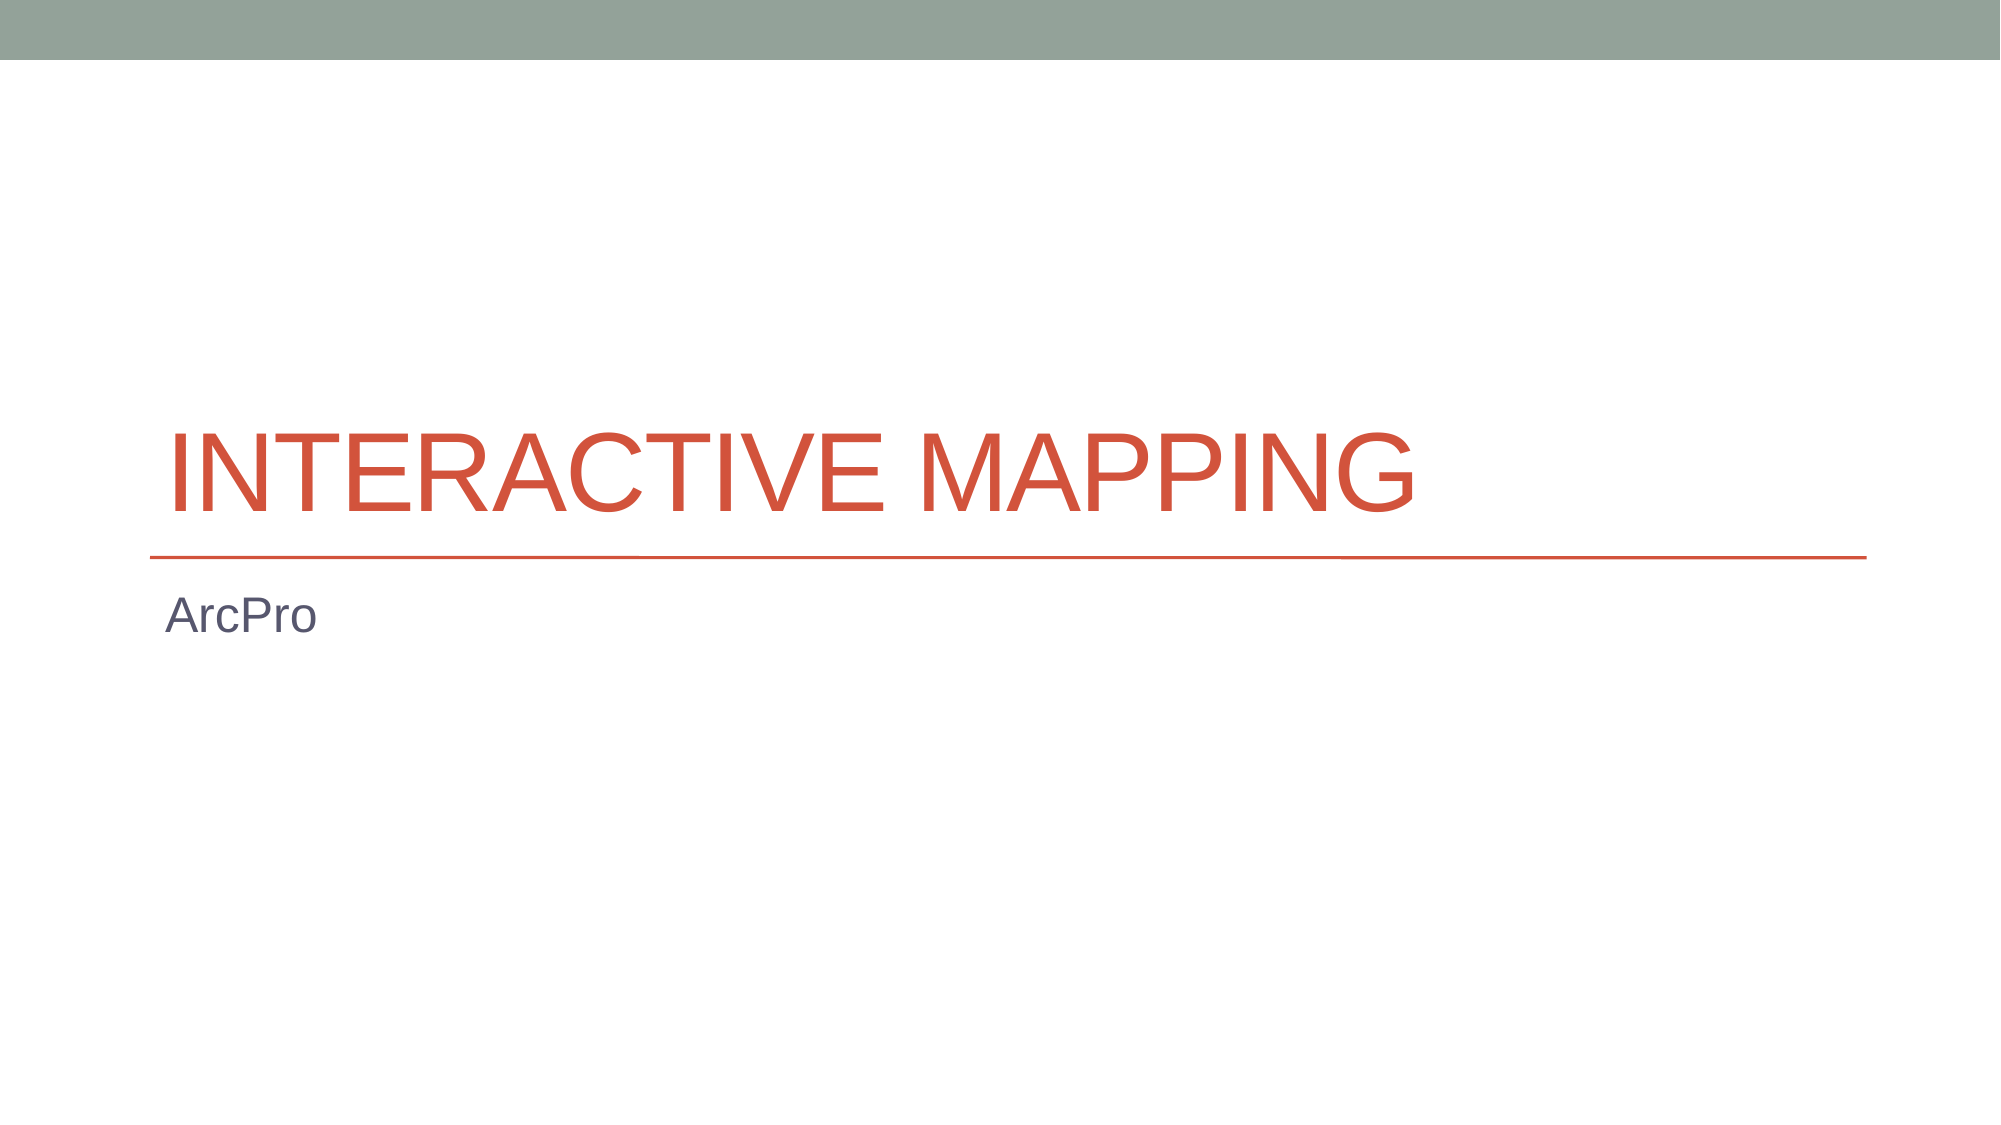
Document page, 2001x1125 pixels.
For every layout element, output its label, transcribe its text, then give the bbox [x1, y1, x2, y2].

title Interactive Mapping [150, 224, 1867, 542]
subtitle ArcPro [150, 575, 1551, 863]
